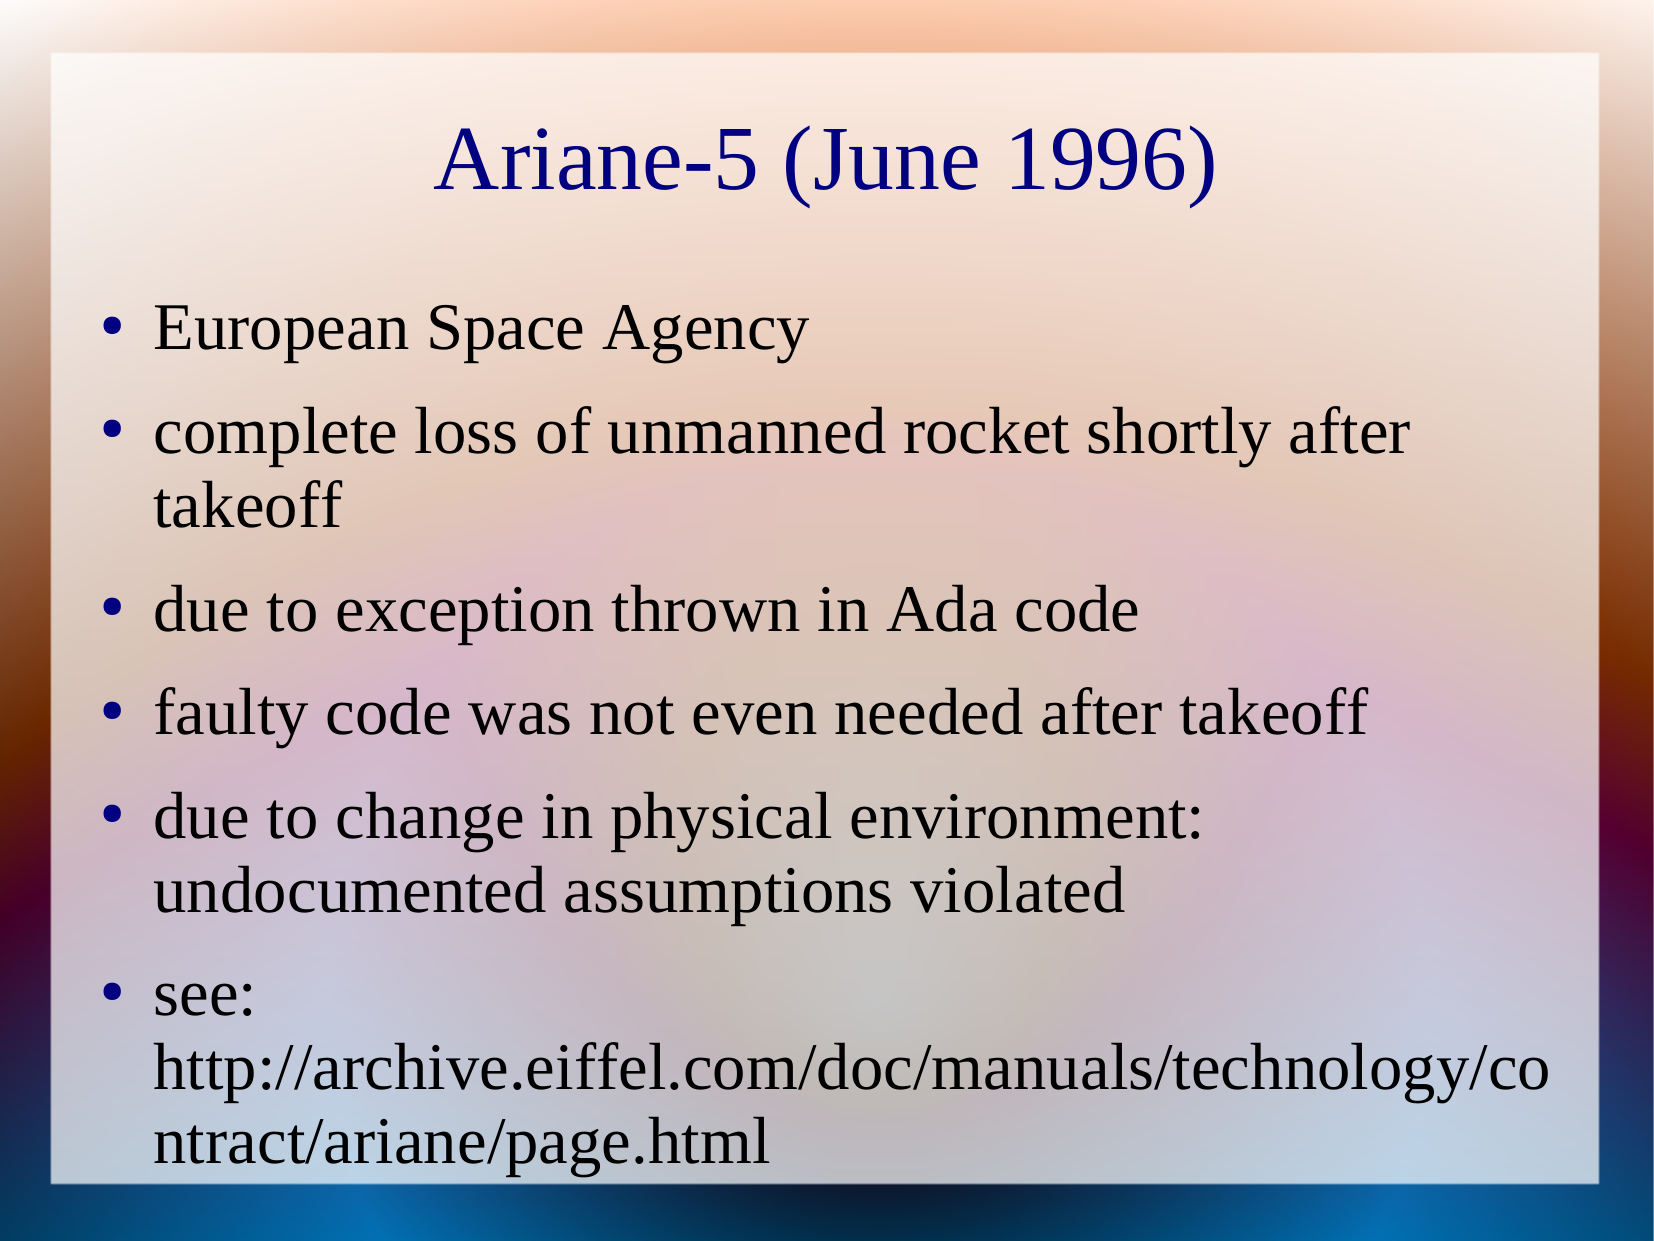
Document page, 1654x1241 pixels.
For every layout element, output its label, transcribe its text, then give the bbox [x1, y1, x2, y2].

picture [0, 0, 1654, 1241]
list European Space Agency complete loss of unmanned rocket shortly after takeoff due to exception thrown in Ada code faulty code was not even needed after takeoff due to change in physical environment: undocumented assumptions violated see: http://archive.eiffel.com/doc/manuals/technology/contract/ariane/page.html [82, 290, 1571, 1179]
title Ariane-5 (June 1996) [82, 55, 1571, 263]
